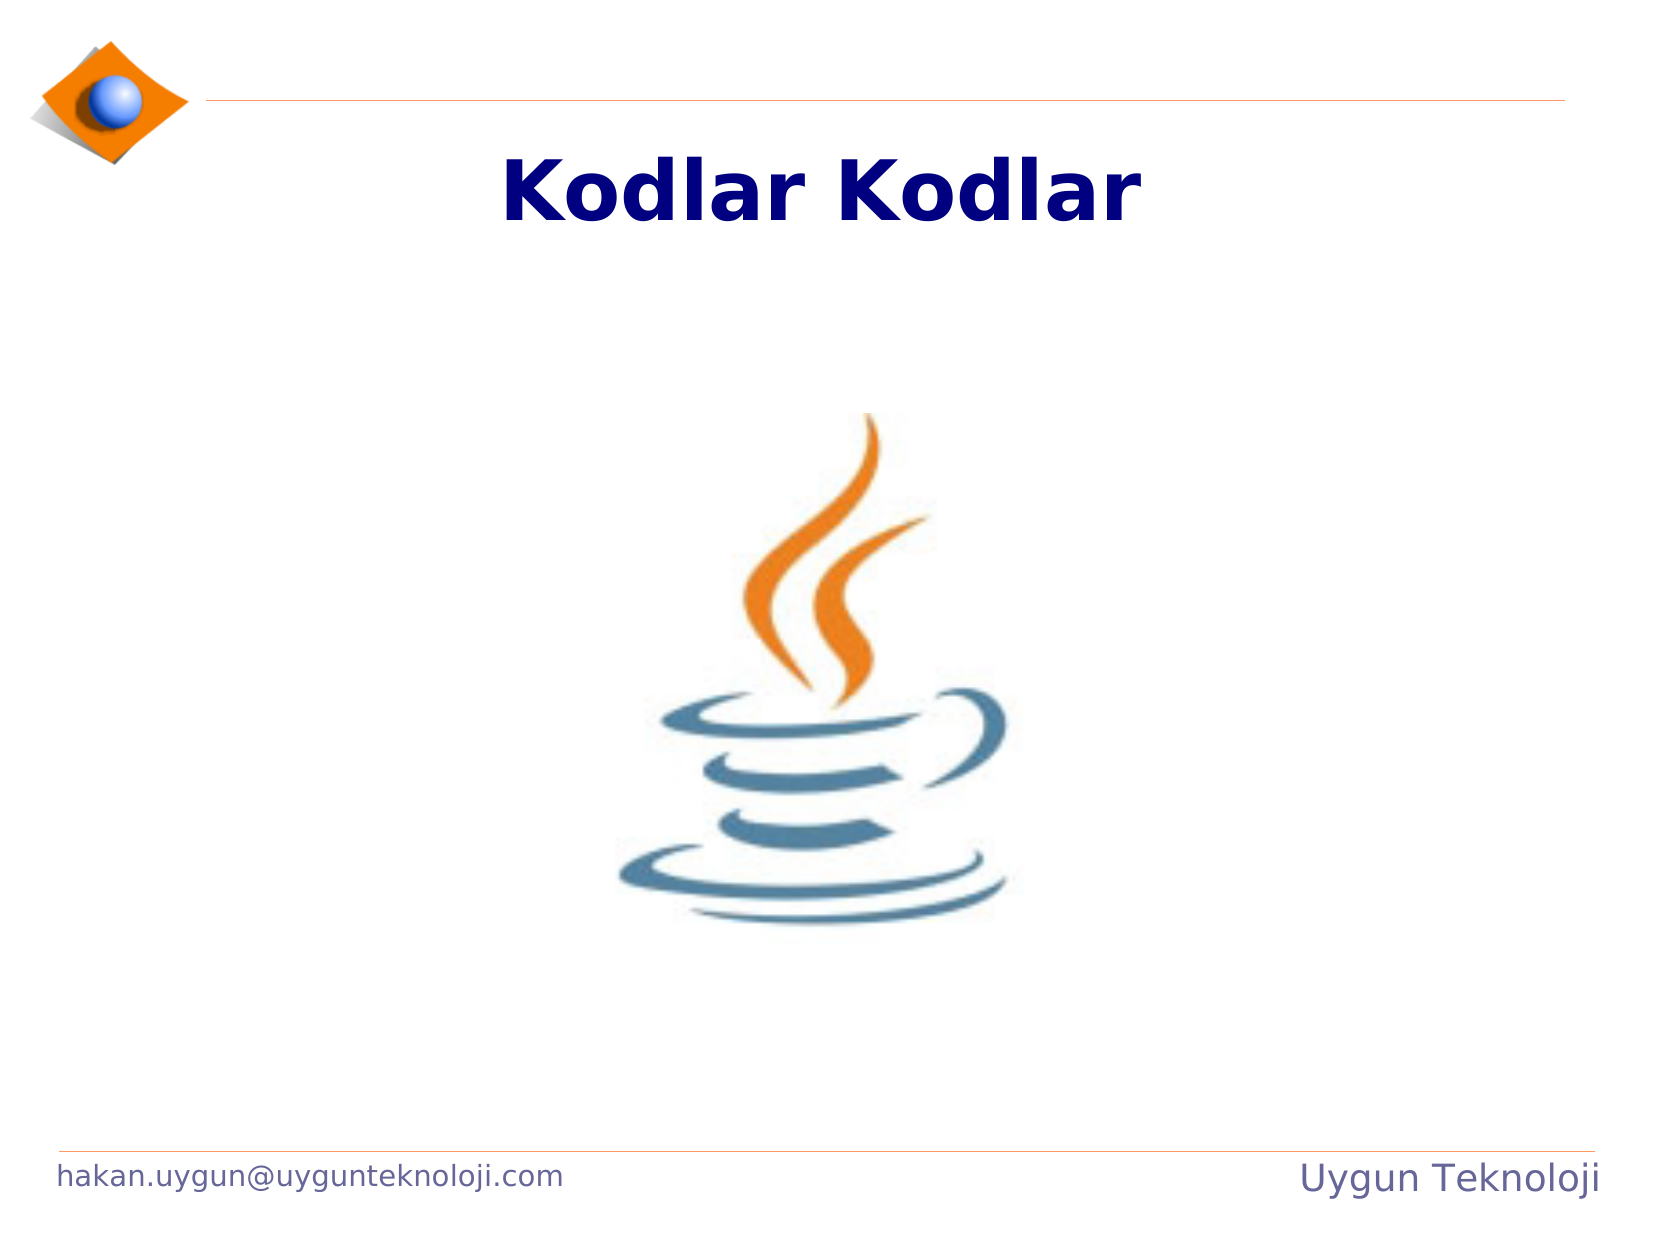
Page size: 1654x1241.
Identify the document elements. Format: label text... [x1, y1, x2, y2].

picture [472, 413, 1199, 945]
picture [29, 29, 191, 178]
title Kodlar Kodlar [76, 95, 1565, 288]
